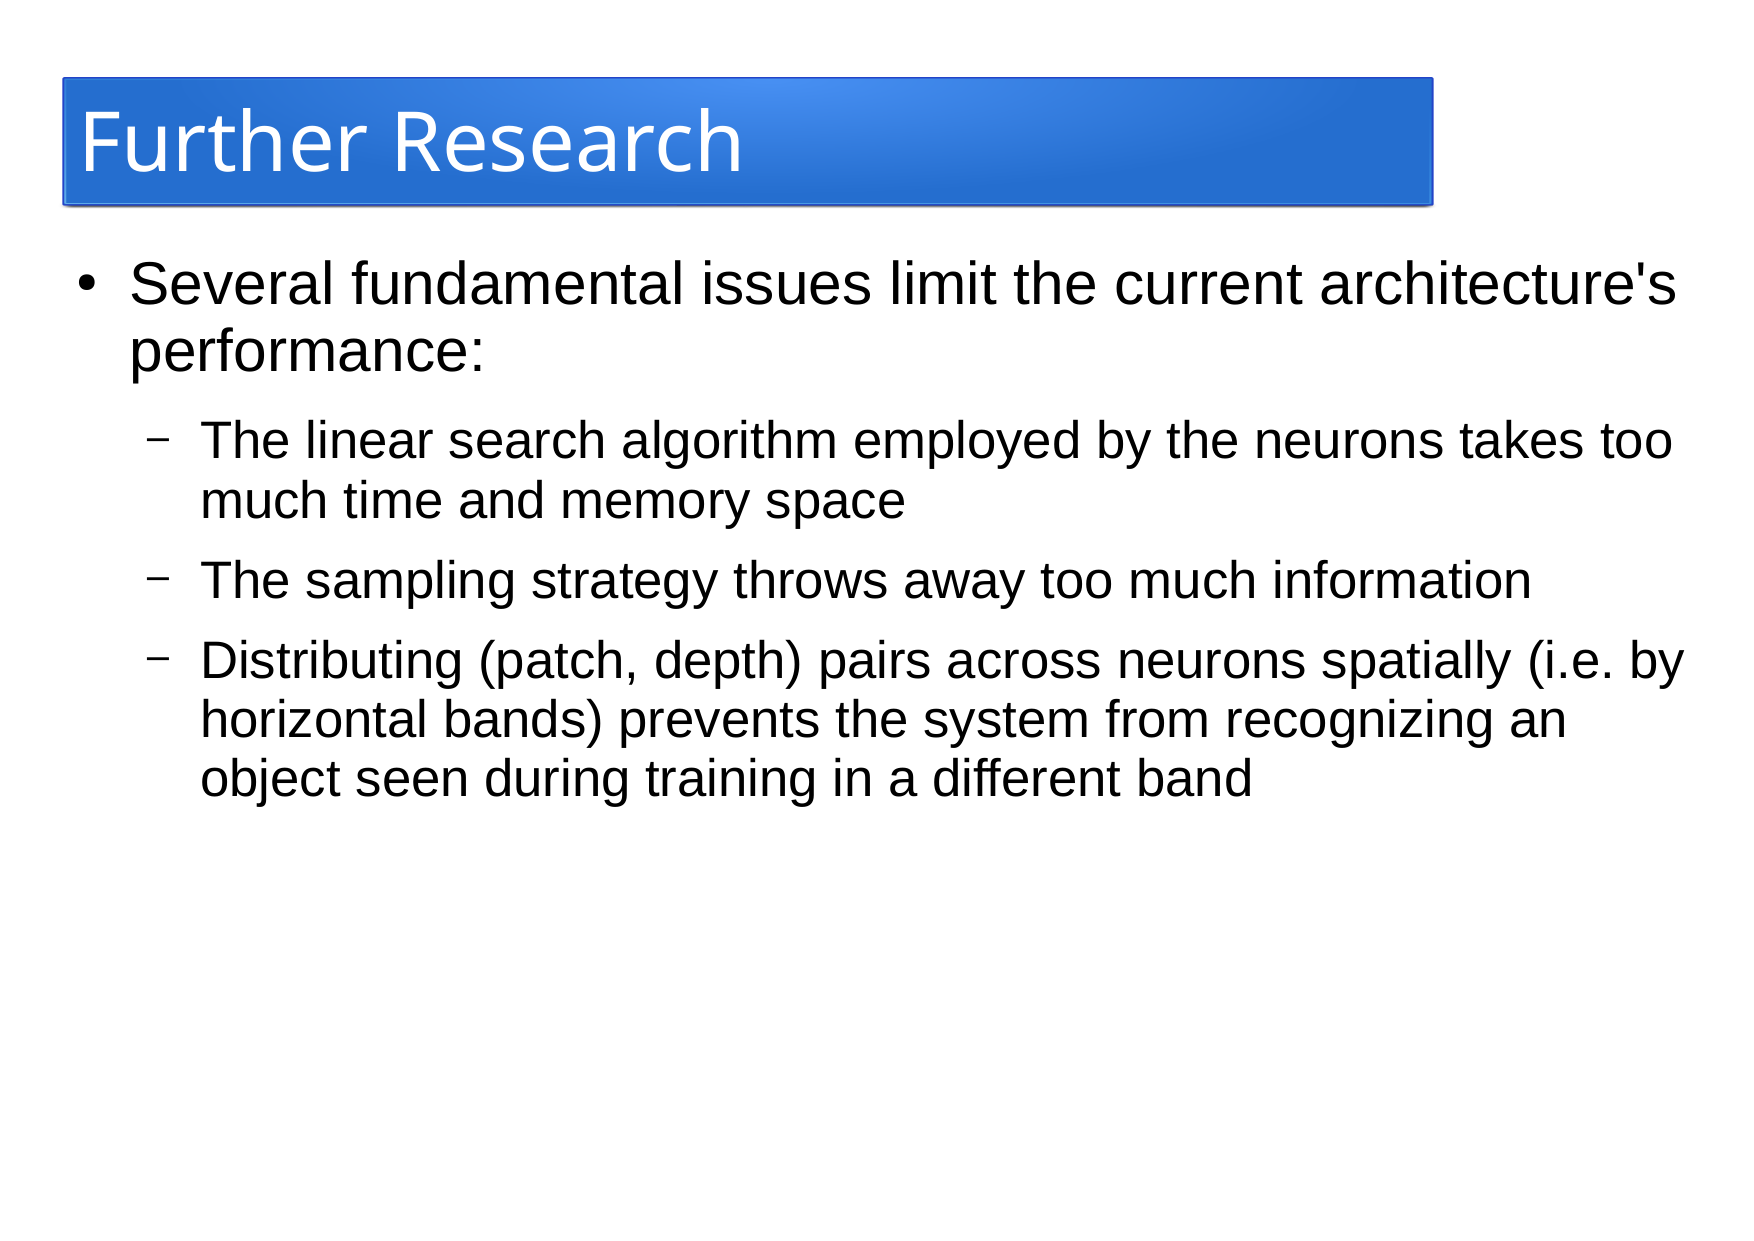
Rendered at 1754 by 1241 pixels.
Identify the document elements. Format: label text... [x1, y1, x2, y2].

list Several fundamental issues limit the current architecture's performance: The linear search algorithm employed by the neurons takes too much time and memory space The sampling strategy throws away too much information Distributing (patch, depth) pairs across neurons spatially (i.e. by horizontal bands) prevents the system from recognizing an object seen during training in a different band [58, 249, 1696, 1122]
picture [58, 77, 1439, 209]
title Further Research [78, 80, 1429, 198]
